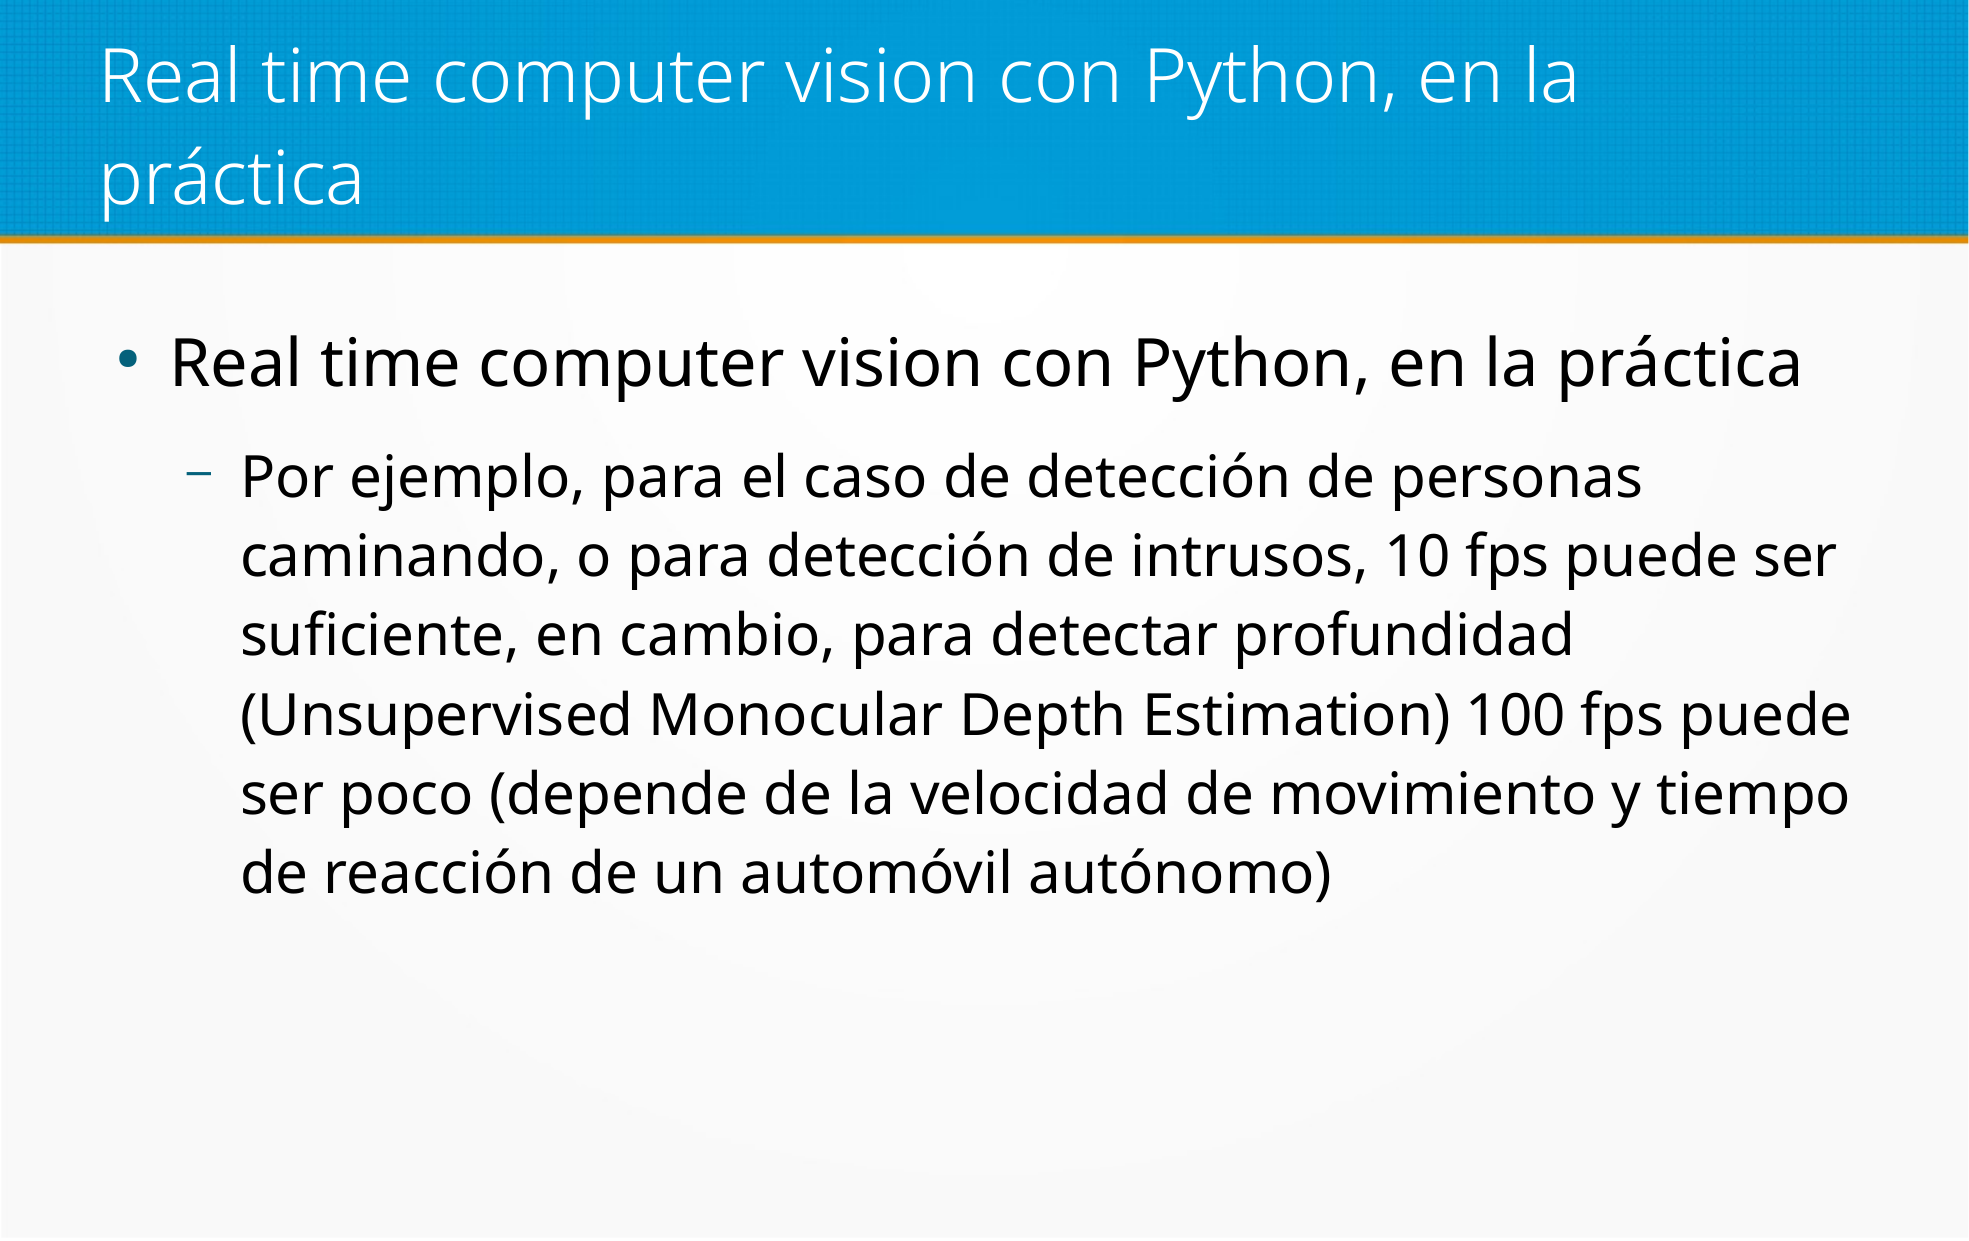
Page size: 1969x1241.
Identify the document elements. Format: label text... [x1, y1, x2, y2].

list Real time computer vision con Python, en la práctica Por ejemplo, para el caso de detección de personas caminando, o para detección de intrusos, 10 fps puede ser suficiente, en cambio, para detectar profundidad (Unsupervised Monocular Depth Estimation) 100 fps puede ser poco (depende de la velocidad de movimiento y tiempo de reacción de un automóvil autónomo) [98, 315, 1861, 1081]
picture [0, 233, 1969, 1241]
title Real time computer vision con Python, en la práctica [98, 19, 1870, 227]
